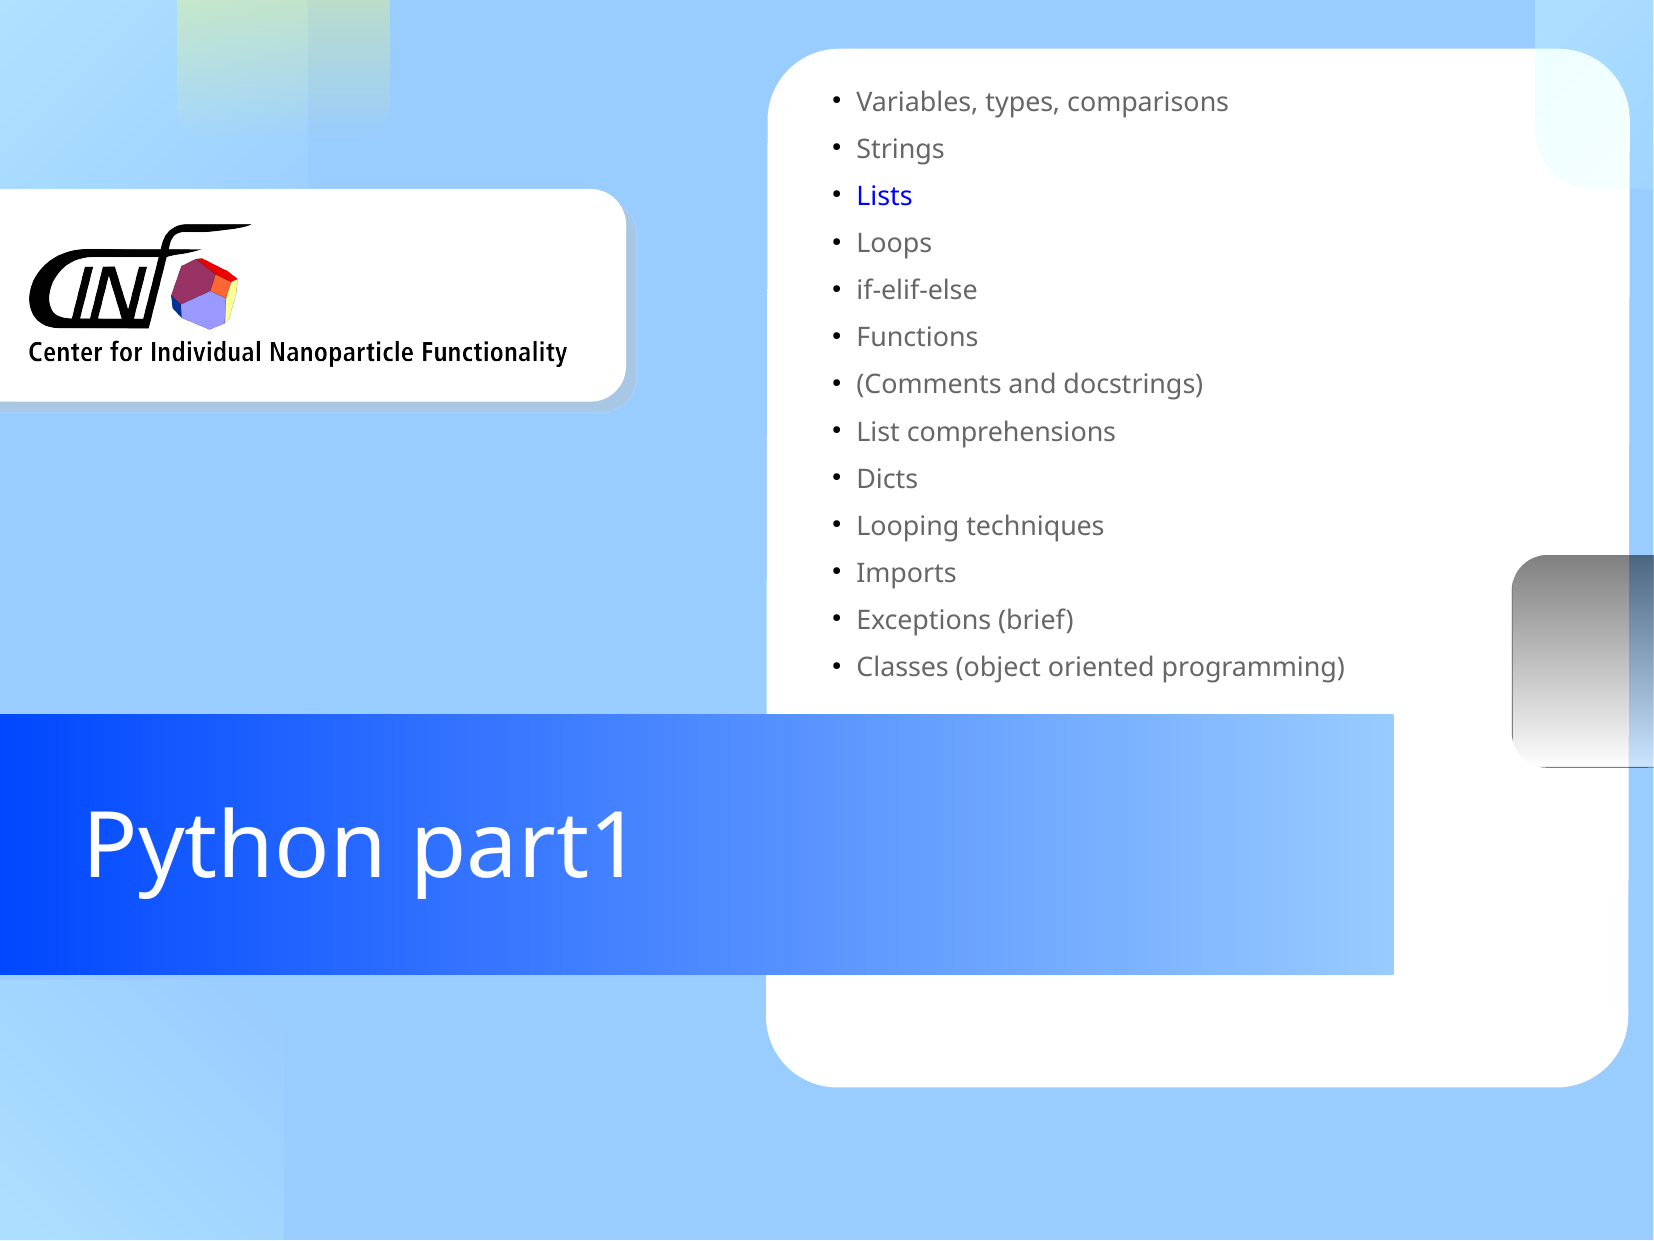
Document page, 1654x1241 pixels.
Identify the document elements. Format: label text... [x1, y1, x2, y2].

list Variables, types, comparisons Strings Lists Loops if-elif-else Functions (Comments and docstrings) List comprehensions Dicts Looping techniques Imports Exceptions (brief) Classes (object oriented programming) [791, 82, 1571, 686]
title dict [1013, 946, 1017, 974]
title Python part1 [82, 738, 1312, 946]
title dict [1013, 715, 1017, 738]
picture [28, 224, 567, 367]
